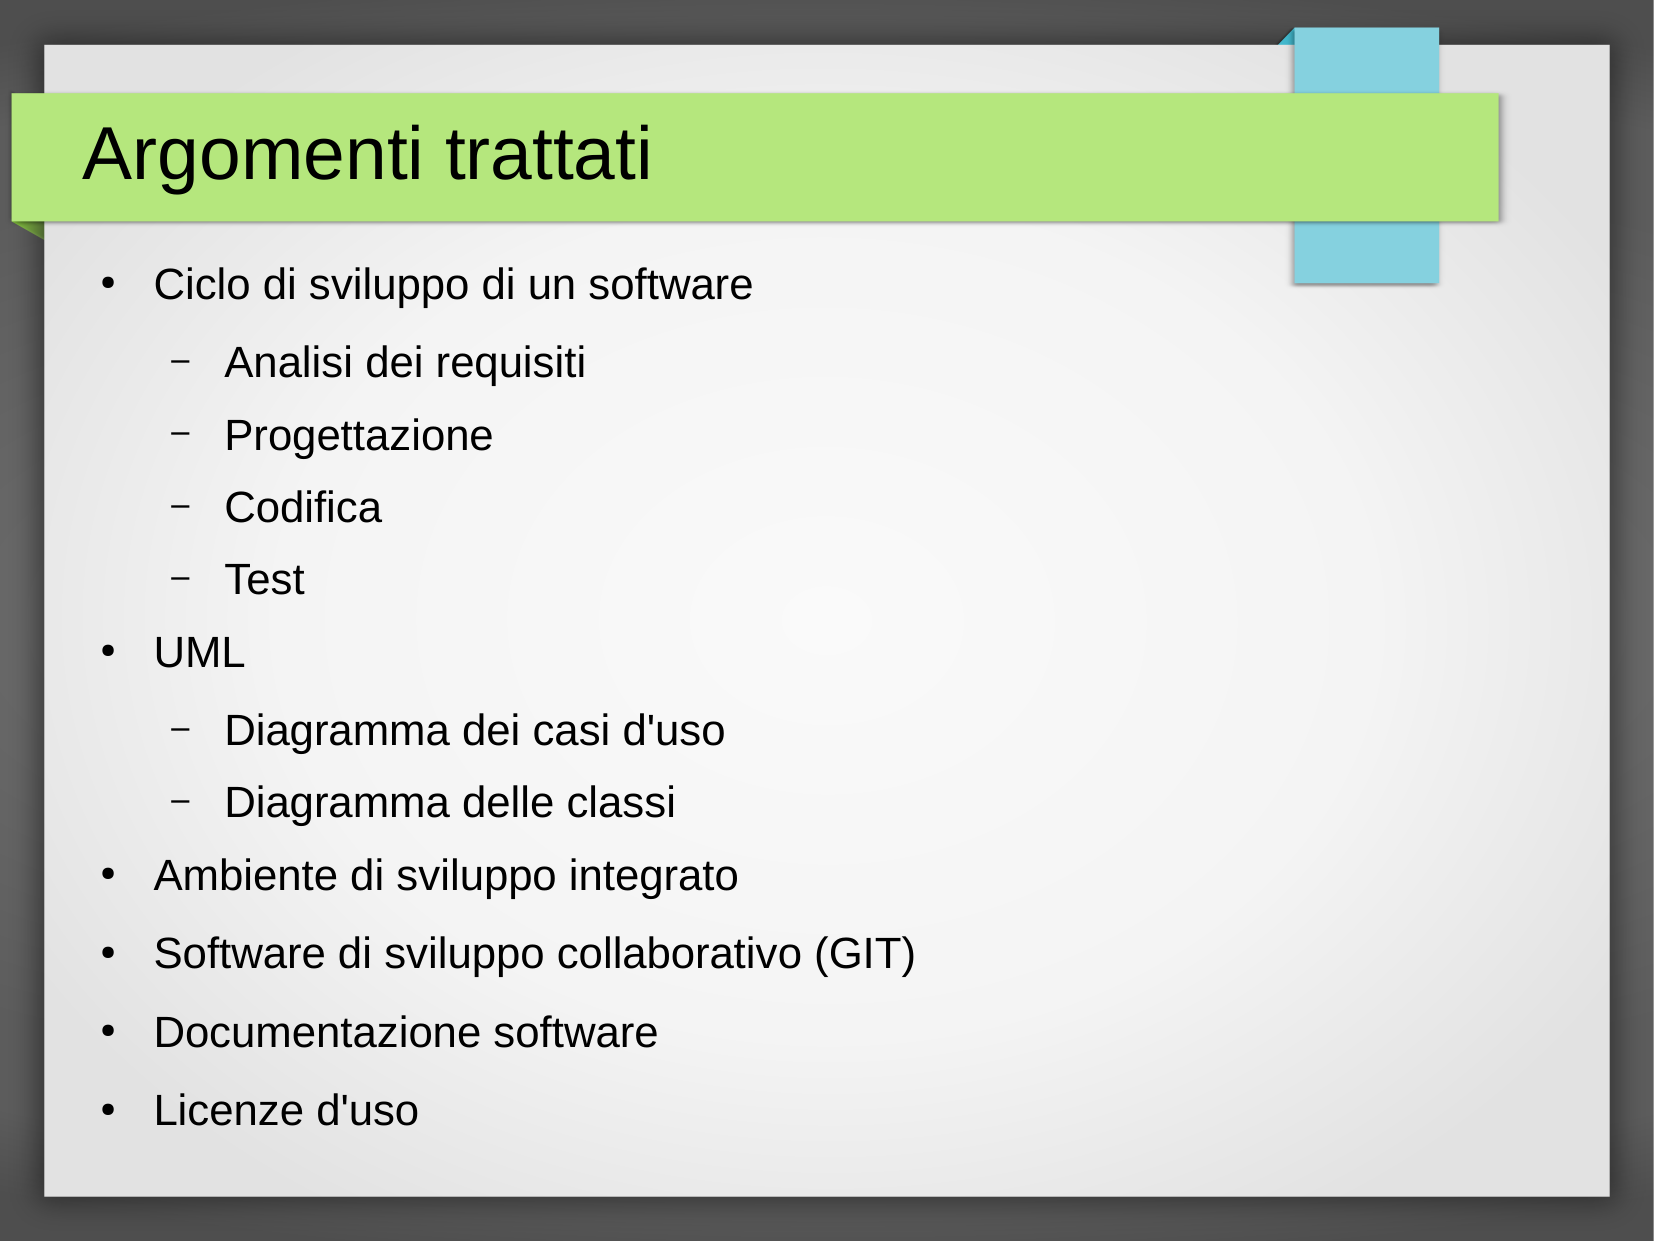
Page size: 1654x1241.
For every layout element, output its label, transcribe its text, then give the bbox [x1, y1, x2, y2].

list Ciclo di sviluppo di un software Analisi dei requisiti Progettazione Codifica Test UML Diagramma dei casi d'uso Diagramma delle classi Ambiente di sviluppo integrato Software di sviluppo collaborativo (GIT) Documentazione software Licenze d'uso [82, 259, 1560, 1123]
title Argomenti trattati [82, 94, 1264, 213]
picture [0, 0, 1654, 1241]
